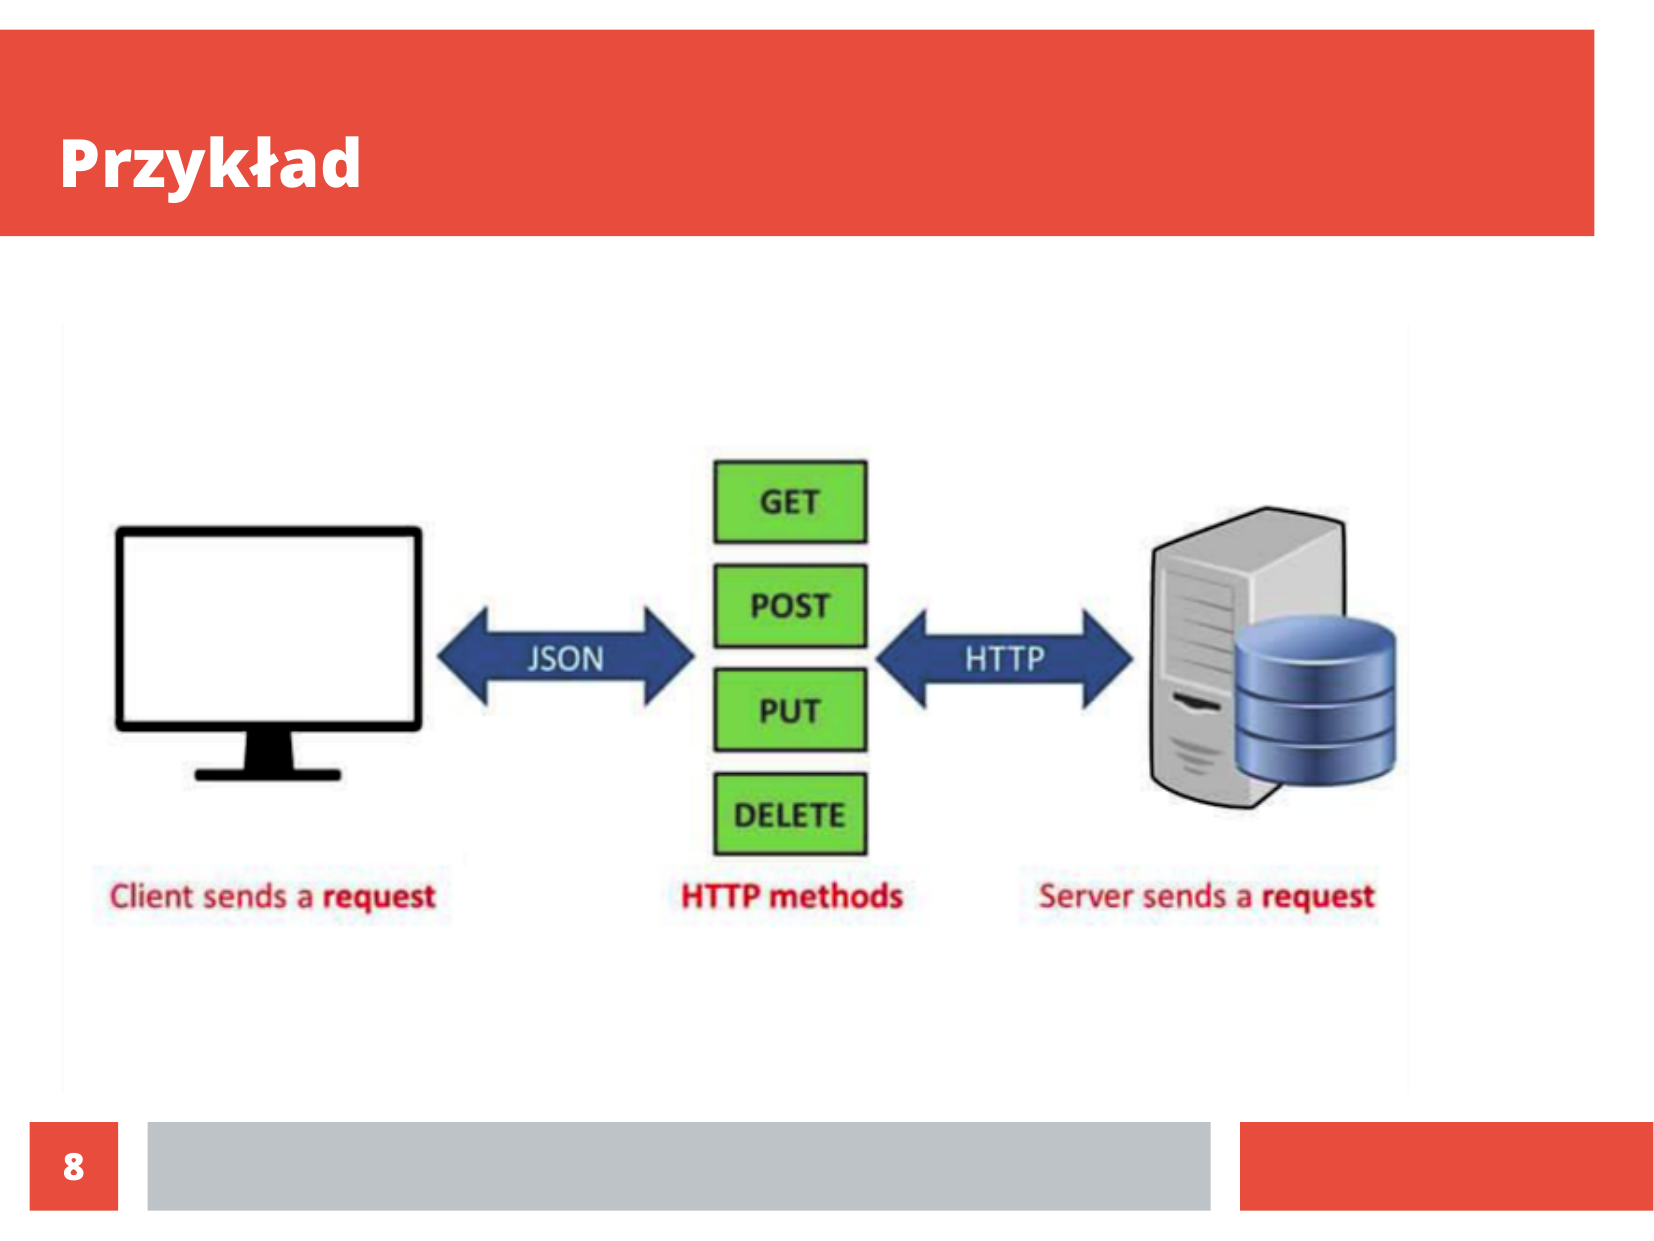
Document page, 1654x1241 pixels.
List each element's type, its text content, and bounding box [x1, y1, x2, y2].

title Przykład [59, 59, 1595, 207]
picture [62, 324, 1563, 1093]
